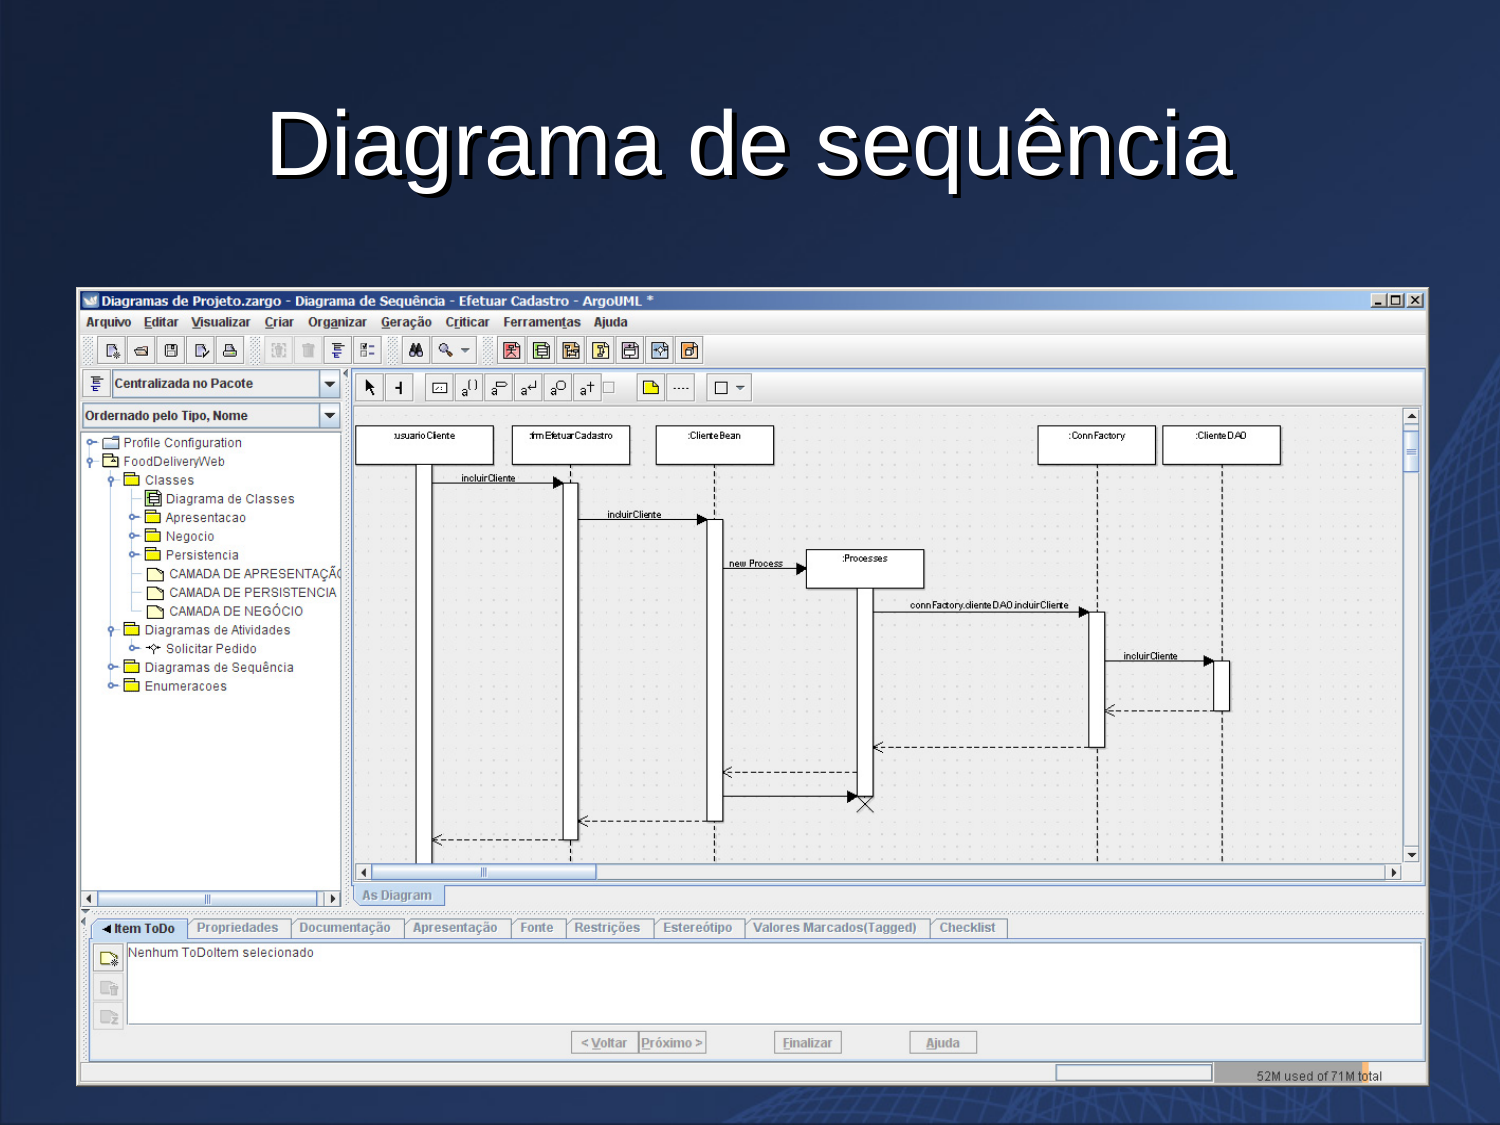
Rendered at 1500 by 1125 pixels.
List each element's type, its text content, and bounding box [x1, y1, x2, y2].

title Diagrama de sequência [75, 20, 1426, 257]
picture [0, 0, 1500, 1125]
